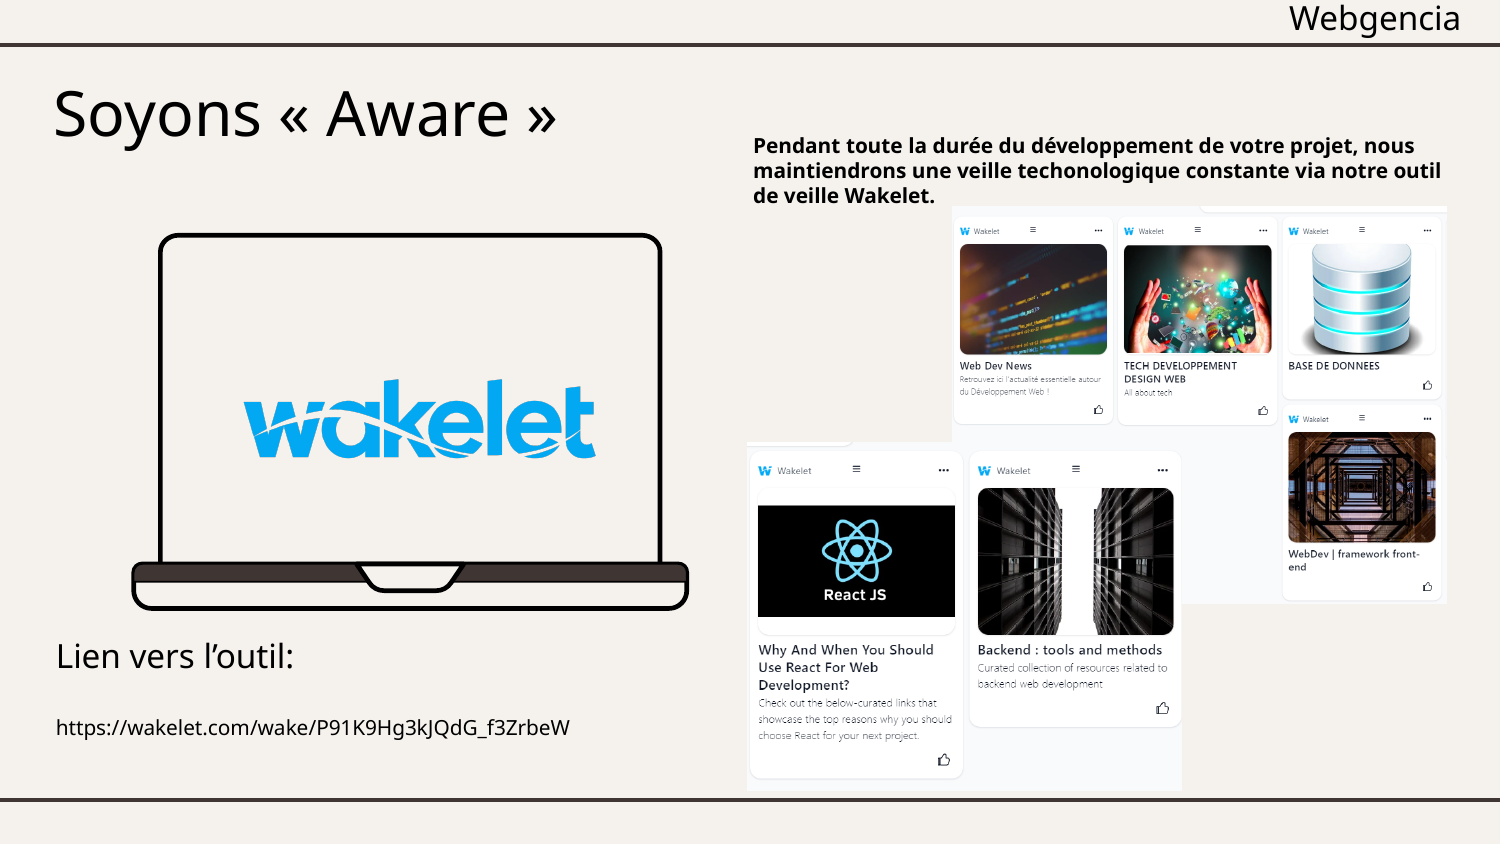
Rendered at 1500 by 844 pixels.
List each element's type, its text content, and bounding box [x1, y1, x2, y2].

text_box [133, 563, 236, 582]
text_box [603, 563, 687, 582]
text_box Lien vers l’outil: https://wakelet.com/wake/P91K9Hg3kJQdG_f3ZrbeW [40, 620, 709, 768]
title Soyons « Aware » [38, 59, 1477, 163]
text_box Webgencia [1250, 0, 1500, 42]
picture [747, 206, 1447, 791]
text_box Pendant toute la durée du développement de votre projet, nous maintiendrons une veille techonologique constante via notre outil de veille Wakelet. [738, 118, 1477, 296]
picture [236, 235, 603, 602]
